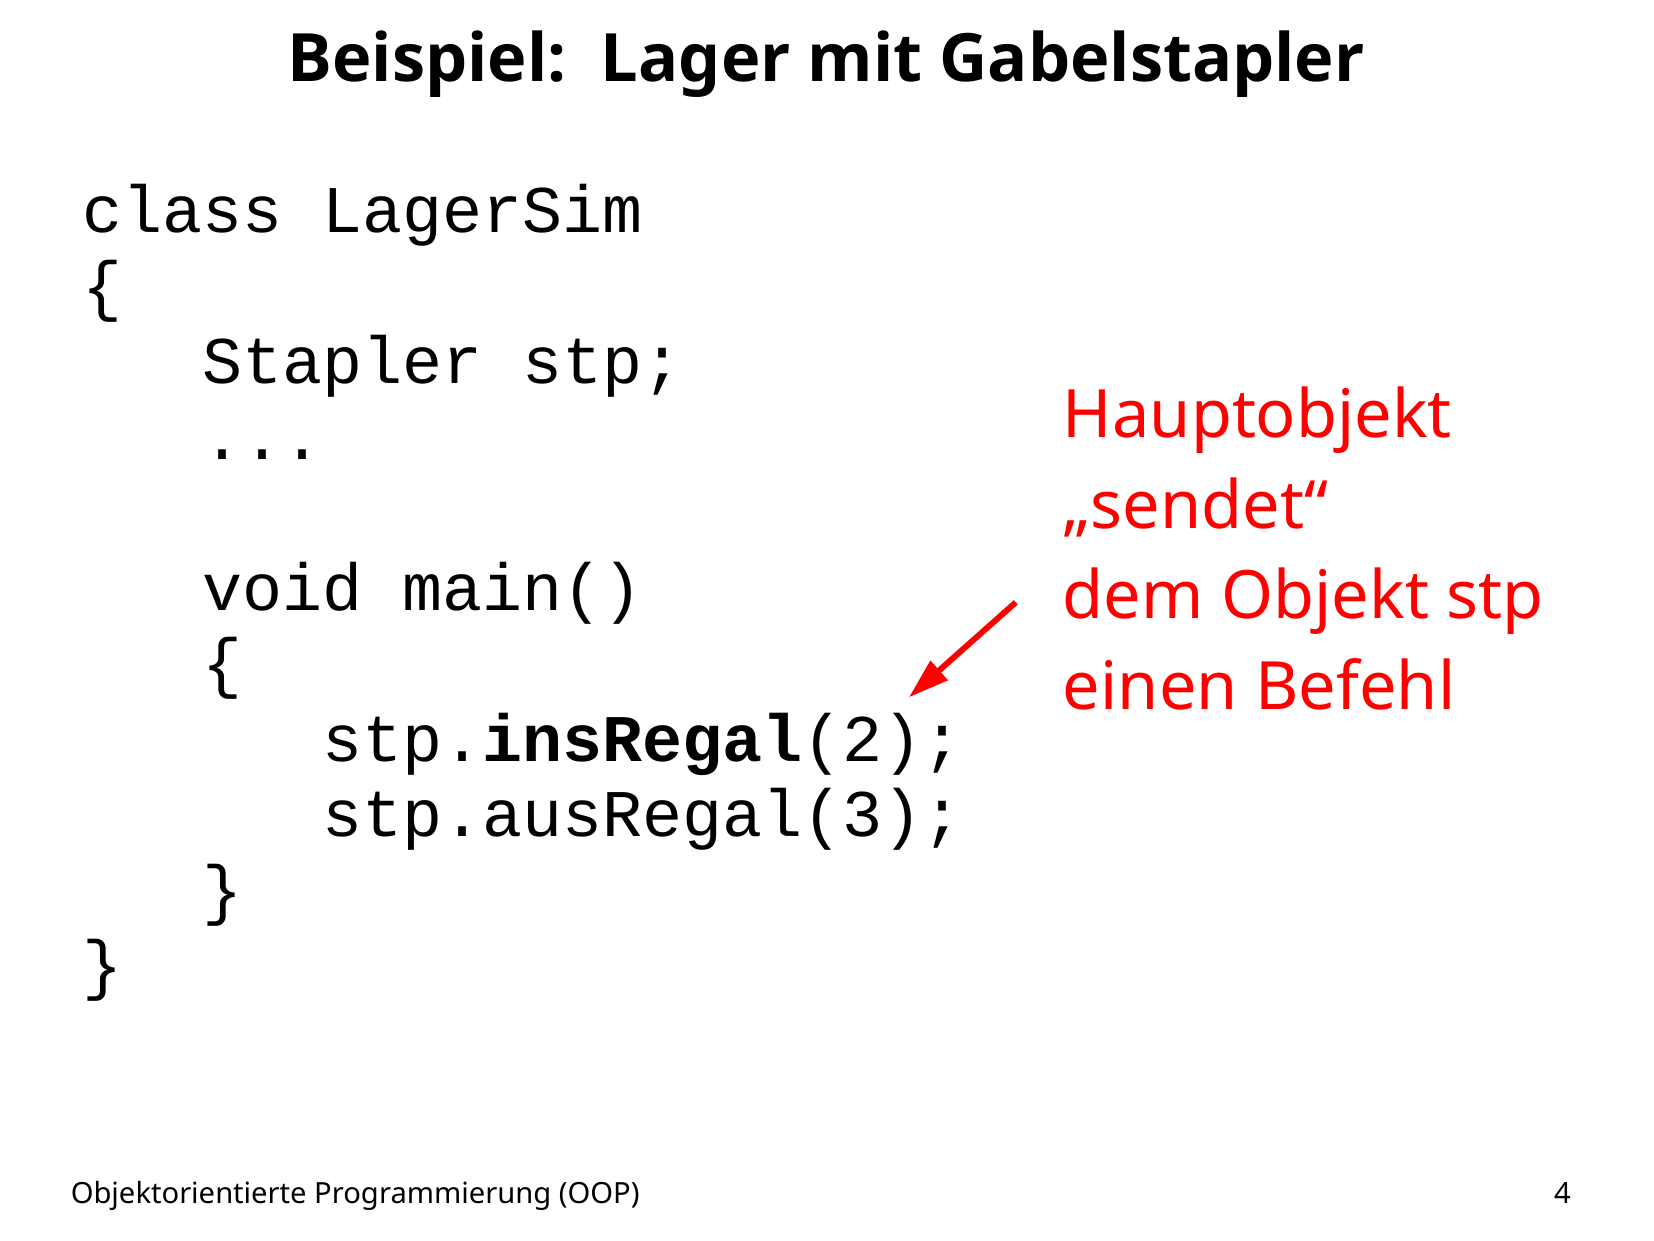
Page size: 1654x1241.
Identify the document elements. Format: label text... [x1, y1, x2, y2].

title Beispiel: Lager mit Gabelstapler [0, 5, 1654, 107]
list class LagerSim { Stapler stp; ... void main() { stp.insRegal(2); stp.ausRegal(3); } } [82, 177, 1571, 1146]
list Hauptobjekt „sendet“ dem Objekt stp einen Befehl [1062, 366, 1619, 839]
